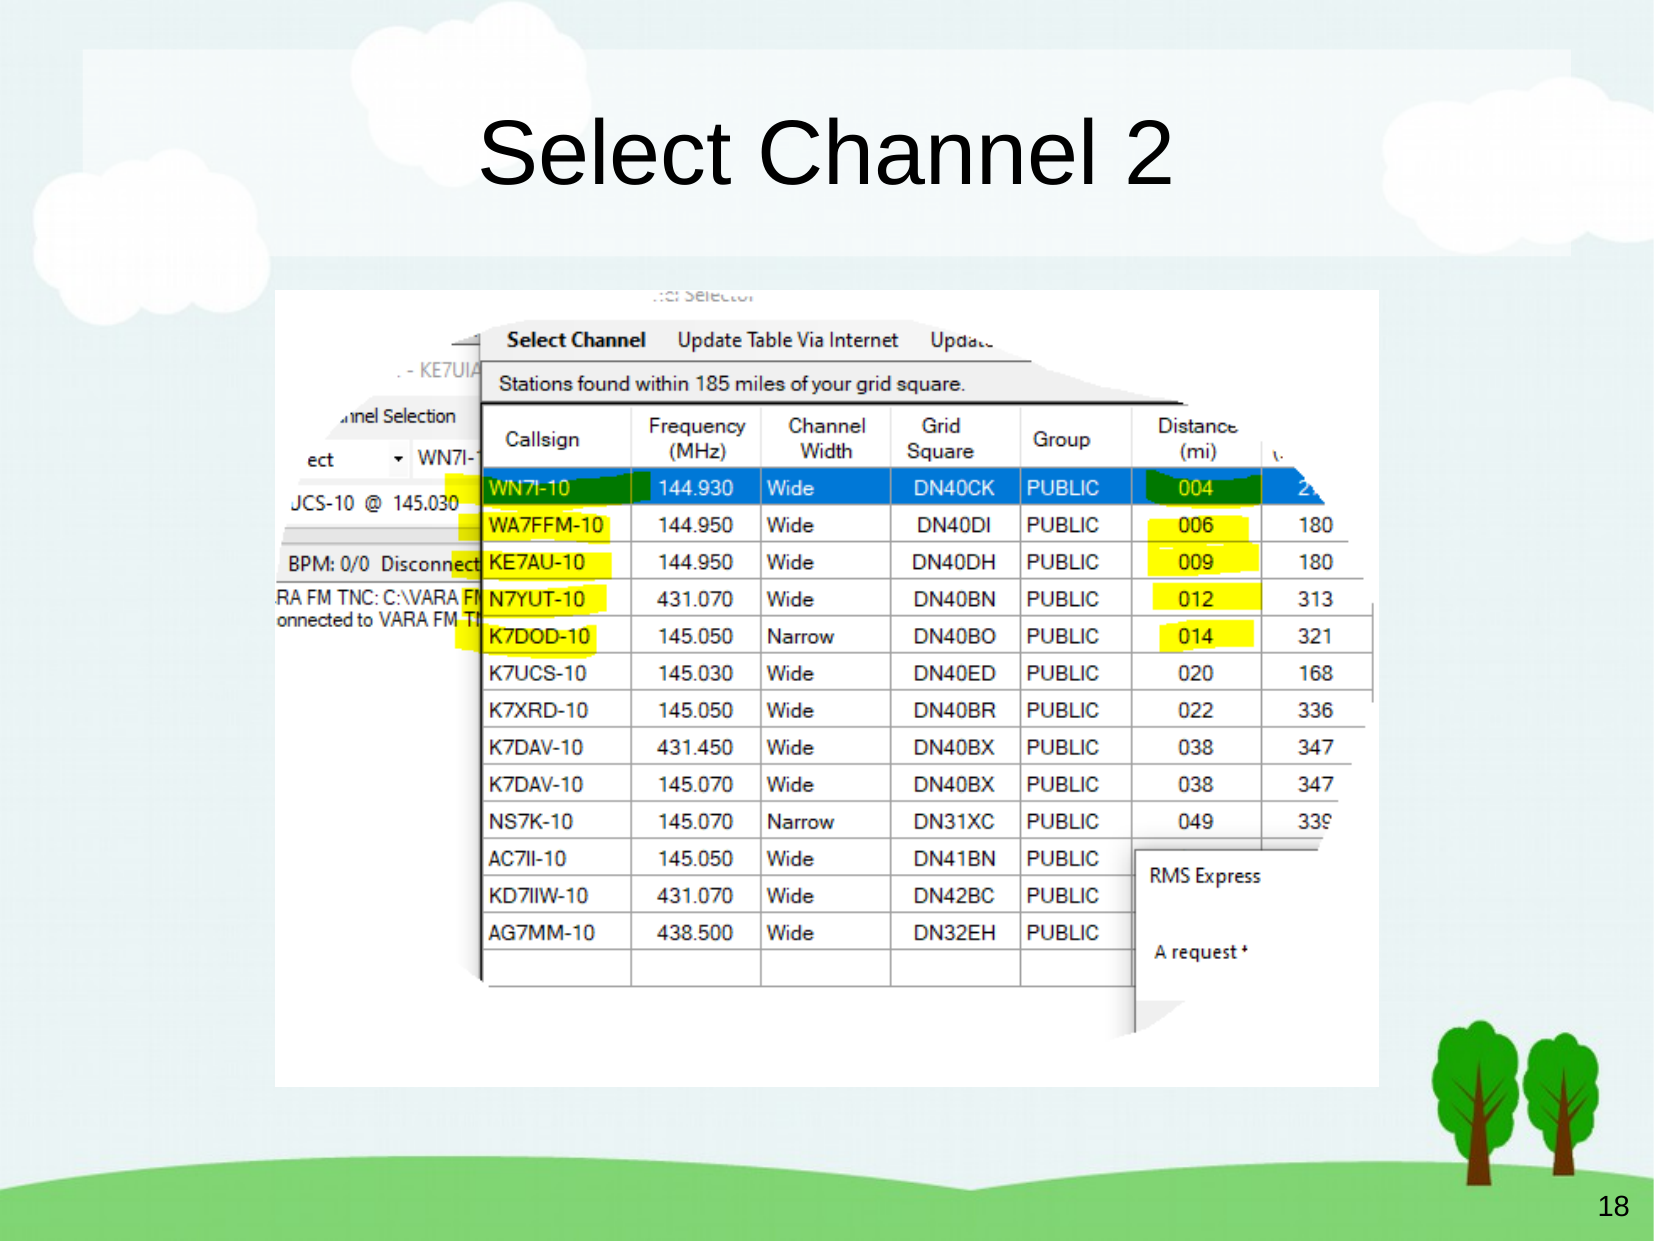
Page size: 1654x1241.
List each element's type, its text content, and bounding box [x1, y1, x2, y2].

picture [0, 0, 1654, 1241]
title Select Channel 2 [82, 49, 1571, 257]
